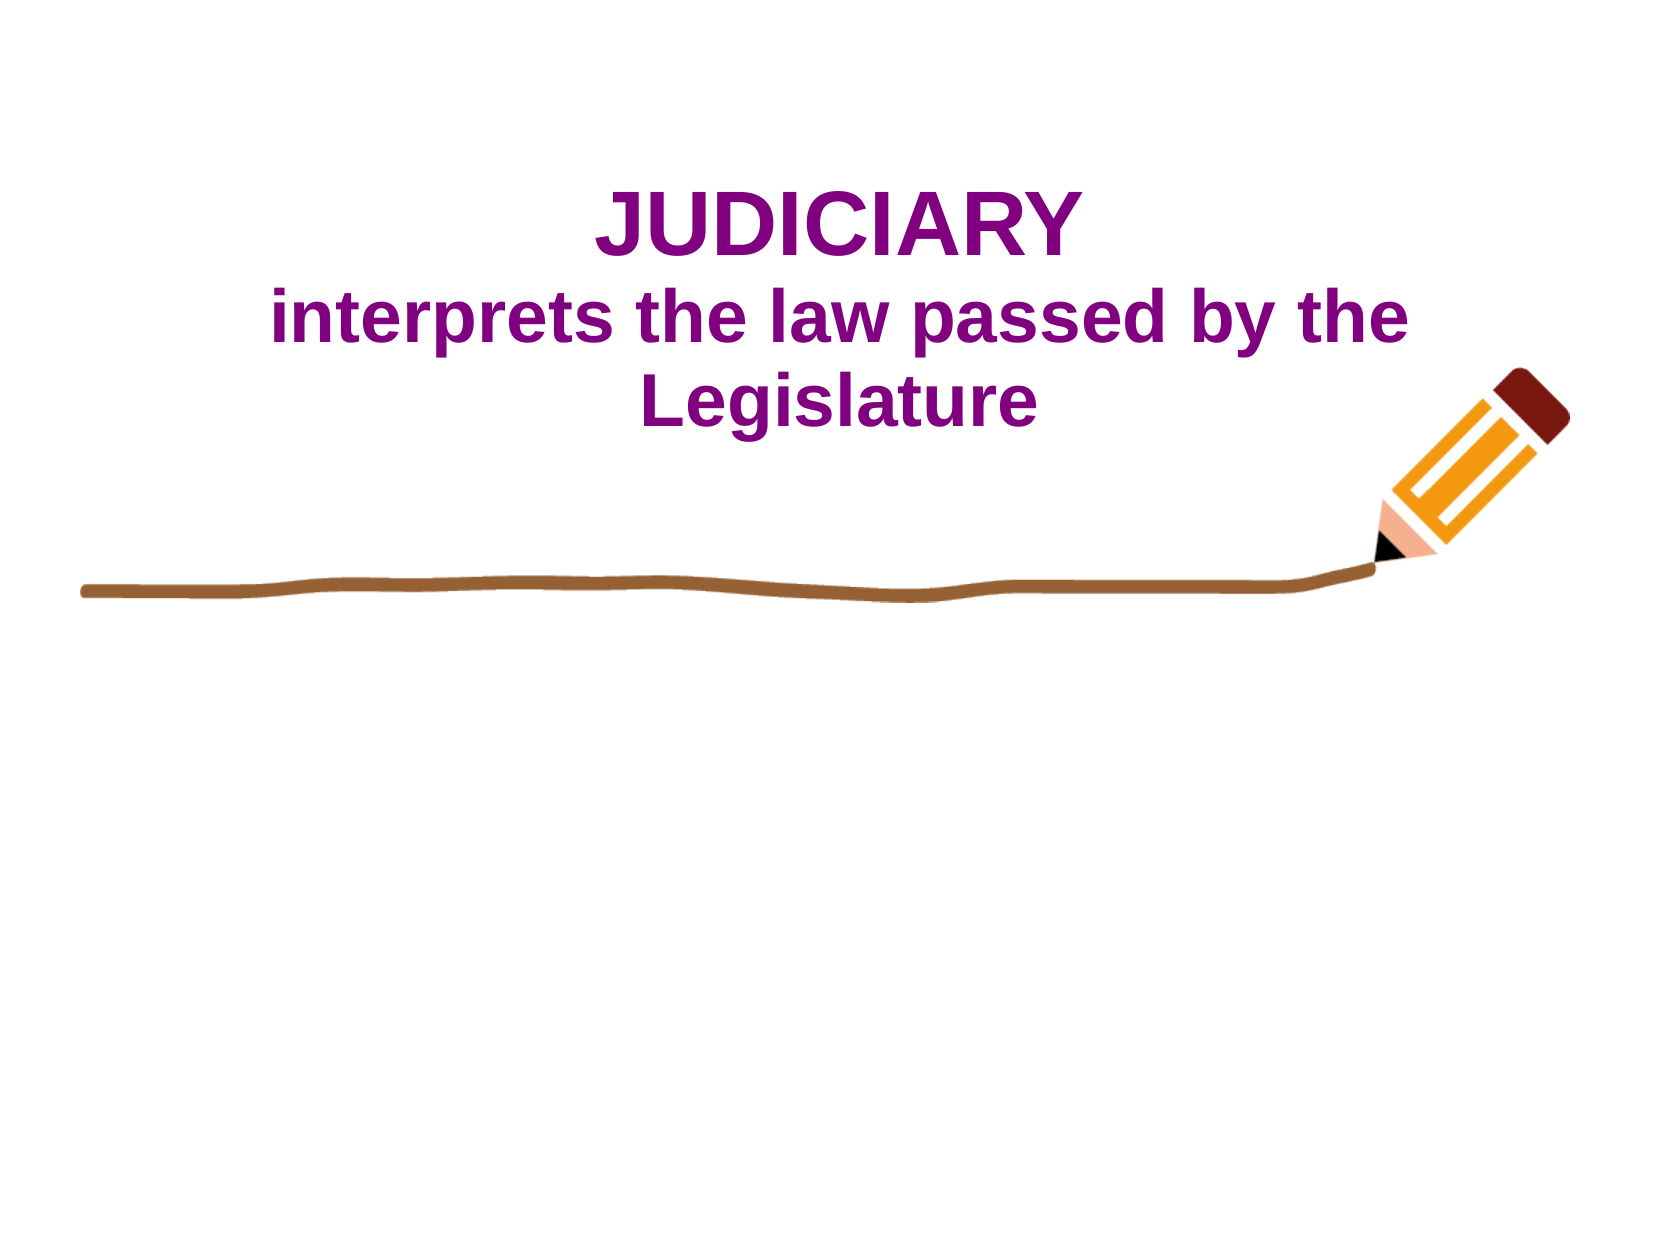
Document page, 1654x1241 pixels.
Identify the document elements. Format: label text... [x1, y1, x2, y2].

picture [80, 367, 1570, 603]
title JUDICIARY interprets the law passed by the Legislature [105, 90, 1576, 526]
